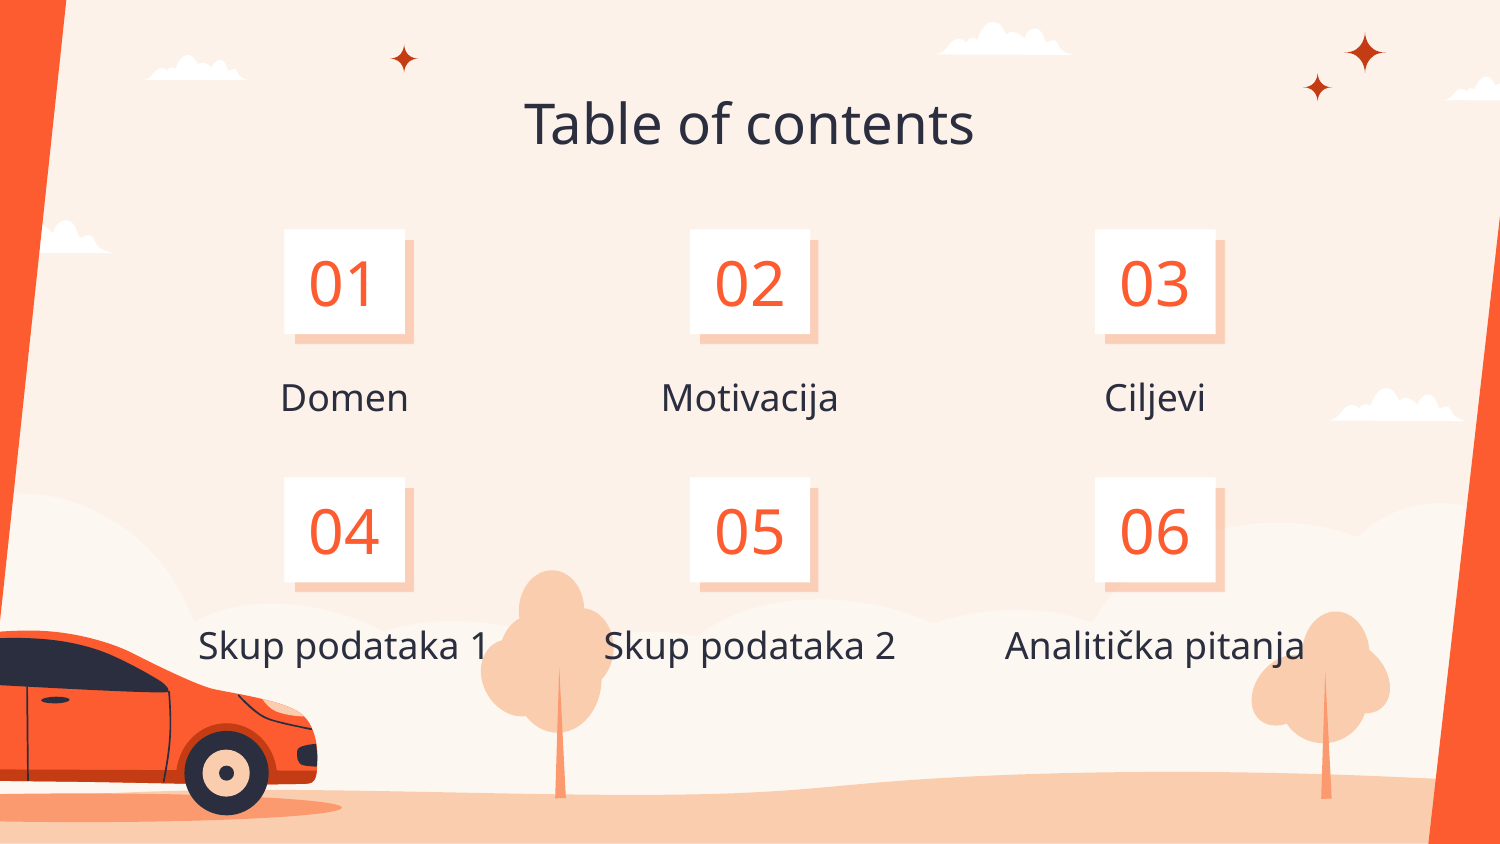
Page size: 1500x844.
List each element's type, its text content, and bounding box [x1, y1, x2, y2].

title 05 [689, 477, 811, 583]
title 01 [284, 229, 405, 335]
subtitle Motivacija [560, 359, 940, 425]
subtitle Domen [155, 359, 534, 425]
subtitle Ciljevi [966, 359, 1345, 425]
title 06 [1095, 477, 1216, 583]
title 03 [1095, 229, 1216, 335]
subtitle Analitička pitanja [966, 607, 1345, 672]
subtitle Skup podataka 2 [560, 607, 940, 672]
title Table of contents [118, 72, 1382, 167]
subtitle Skup podataka 1 [155, 607, 534, 672]
title 02 [689, 229, 811, 335]
title 04 [284, 477, 405, 583]
